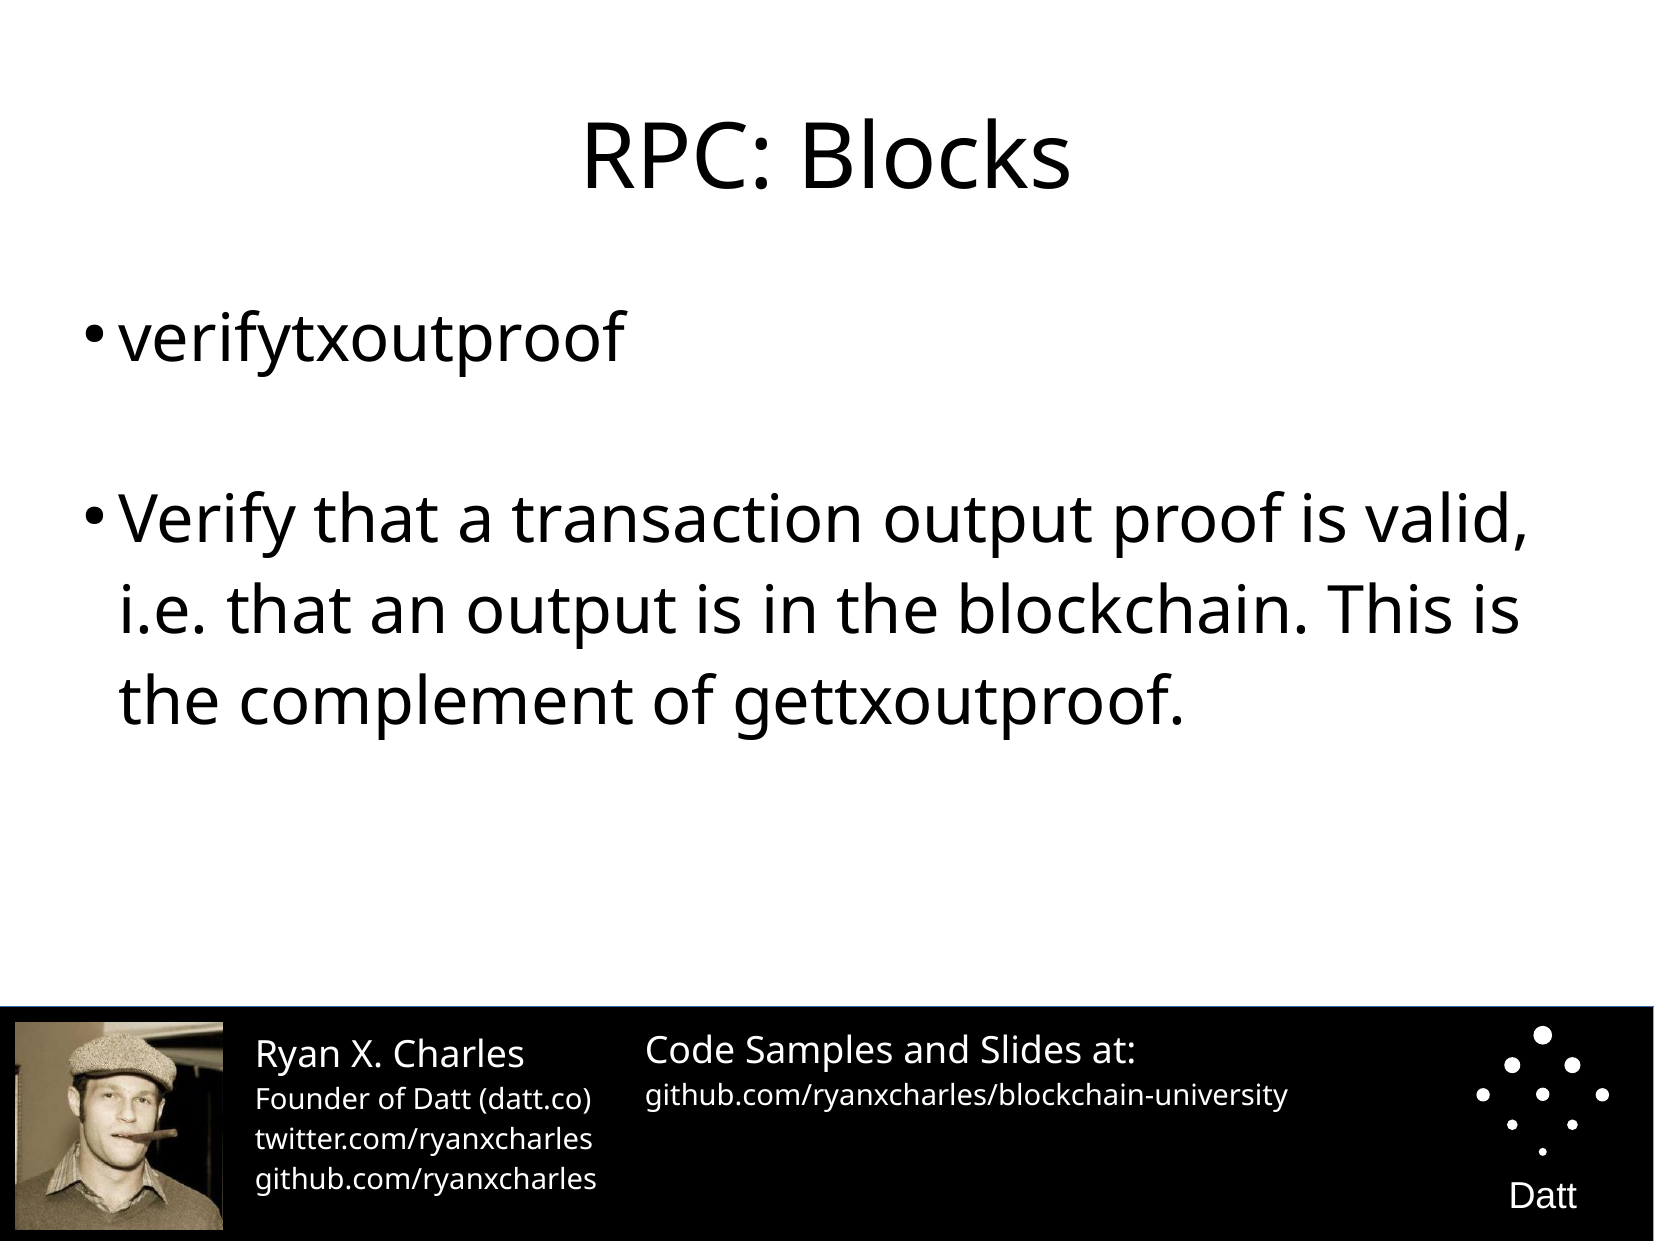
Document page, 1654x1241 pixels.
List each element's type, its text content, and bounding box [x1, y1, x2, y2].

text_box Ryan X. Charles Founder of Datt (datt.co) twitter.com/ryanxcharles github.com/ryanxcharles [240, 1020, 976, 1241]
picture [1475, 1023, 1611, 1159]
text_box [0, 1006, 1654, 1241]
text_box Code Samples and Slides at: github.com/ryanxcharles/blockchain-university [630, 1015, 1403, 1156]
text_box Datt [1452, 1167, 1633, 1241]
picture [15, 1022, 223, 1231]
title RPC: Blocks [82, 49, 1571, 257]
subtitle verifytxoutproof Verify that a transaction output proof is valid, i.e. that an output is in the blockchain. This is the complement of gettxoutproof. [82, 290, 1571, 1006]
